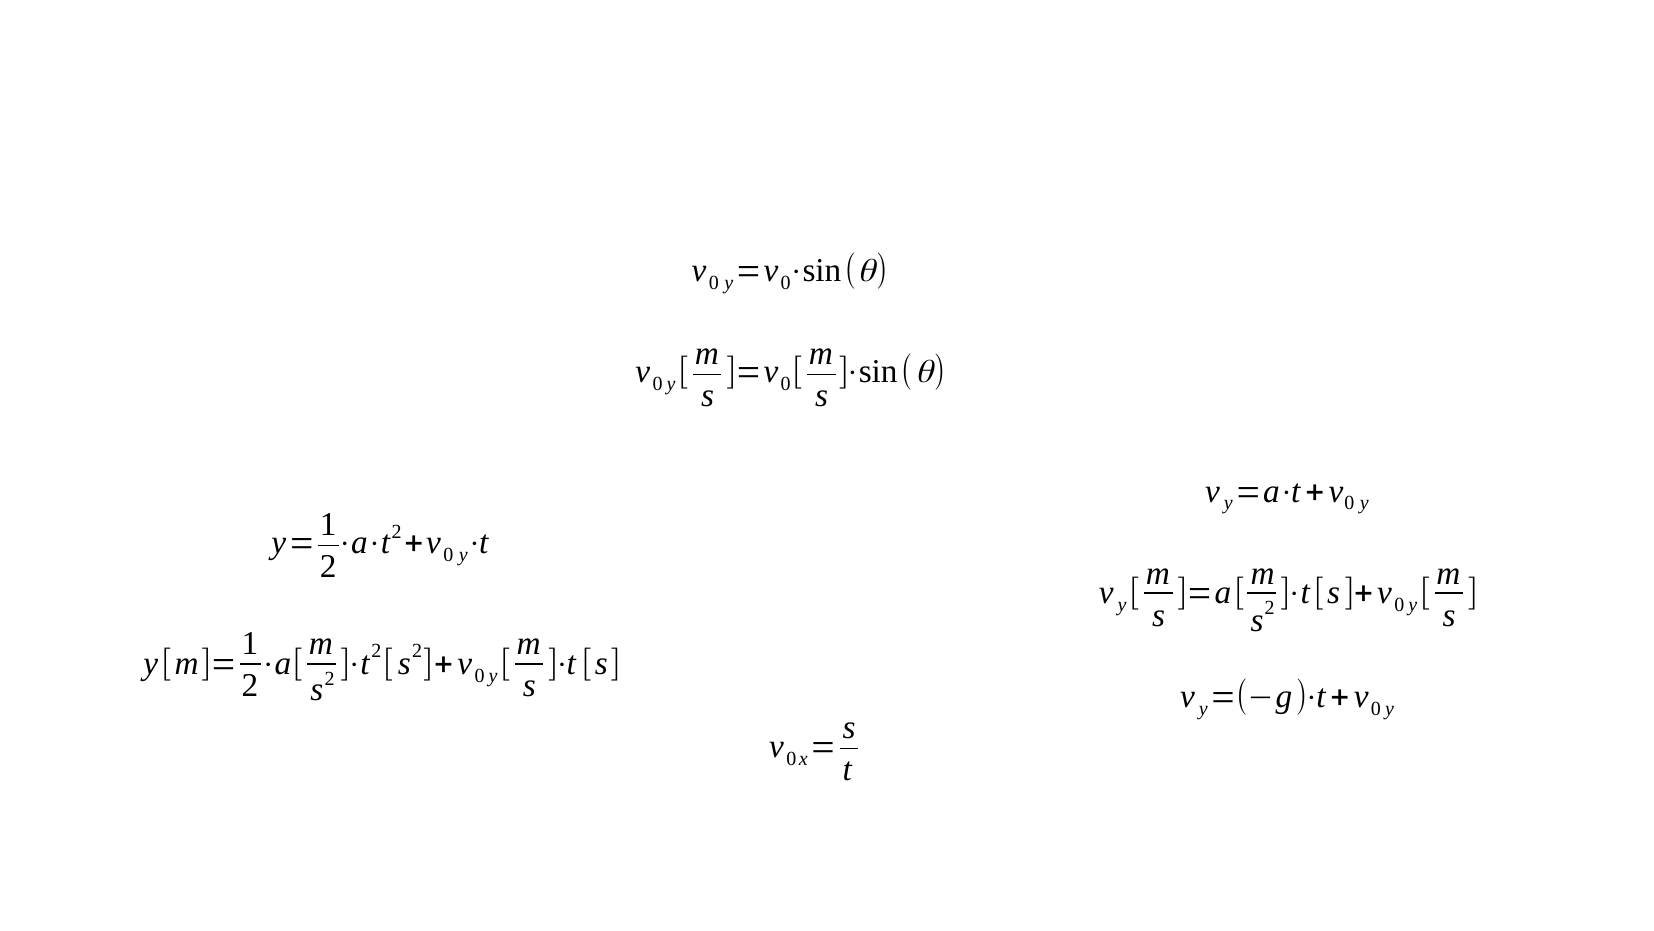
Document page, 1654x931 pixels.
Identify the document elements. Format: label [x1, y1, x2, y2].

chart [767, 708, 859, 788]
chart [1097, 472, 1477, 721]
chart [633, 251, 945, 414]
chart [138, 505, 621, 709]
